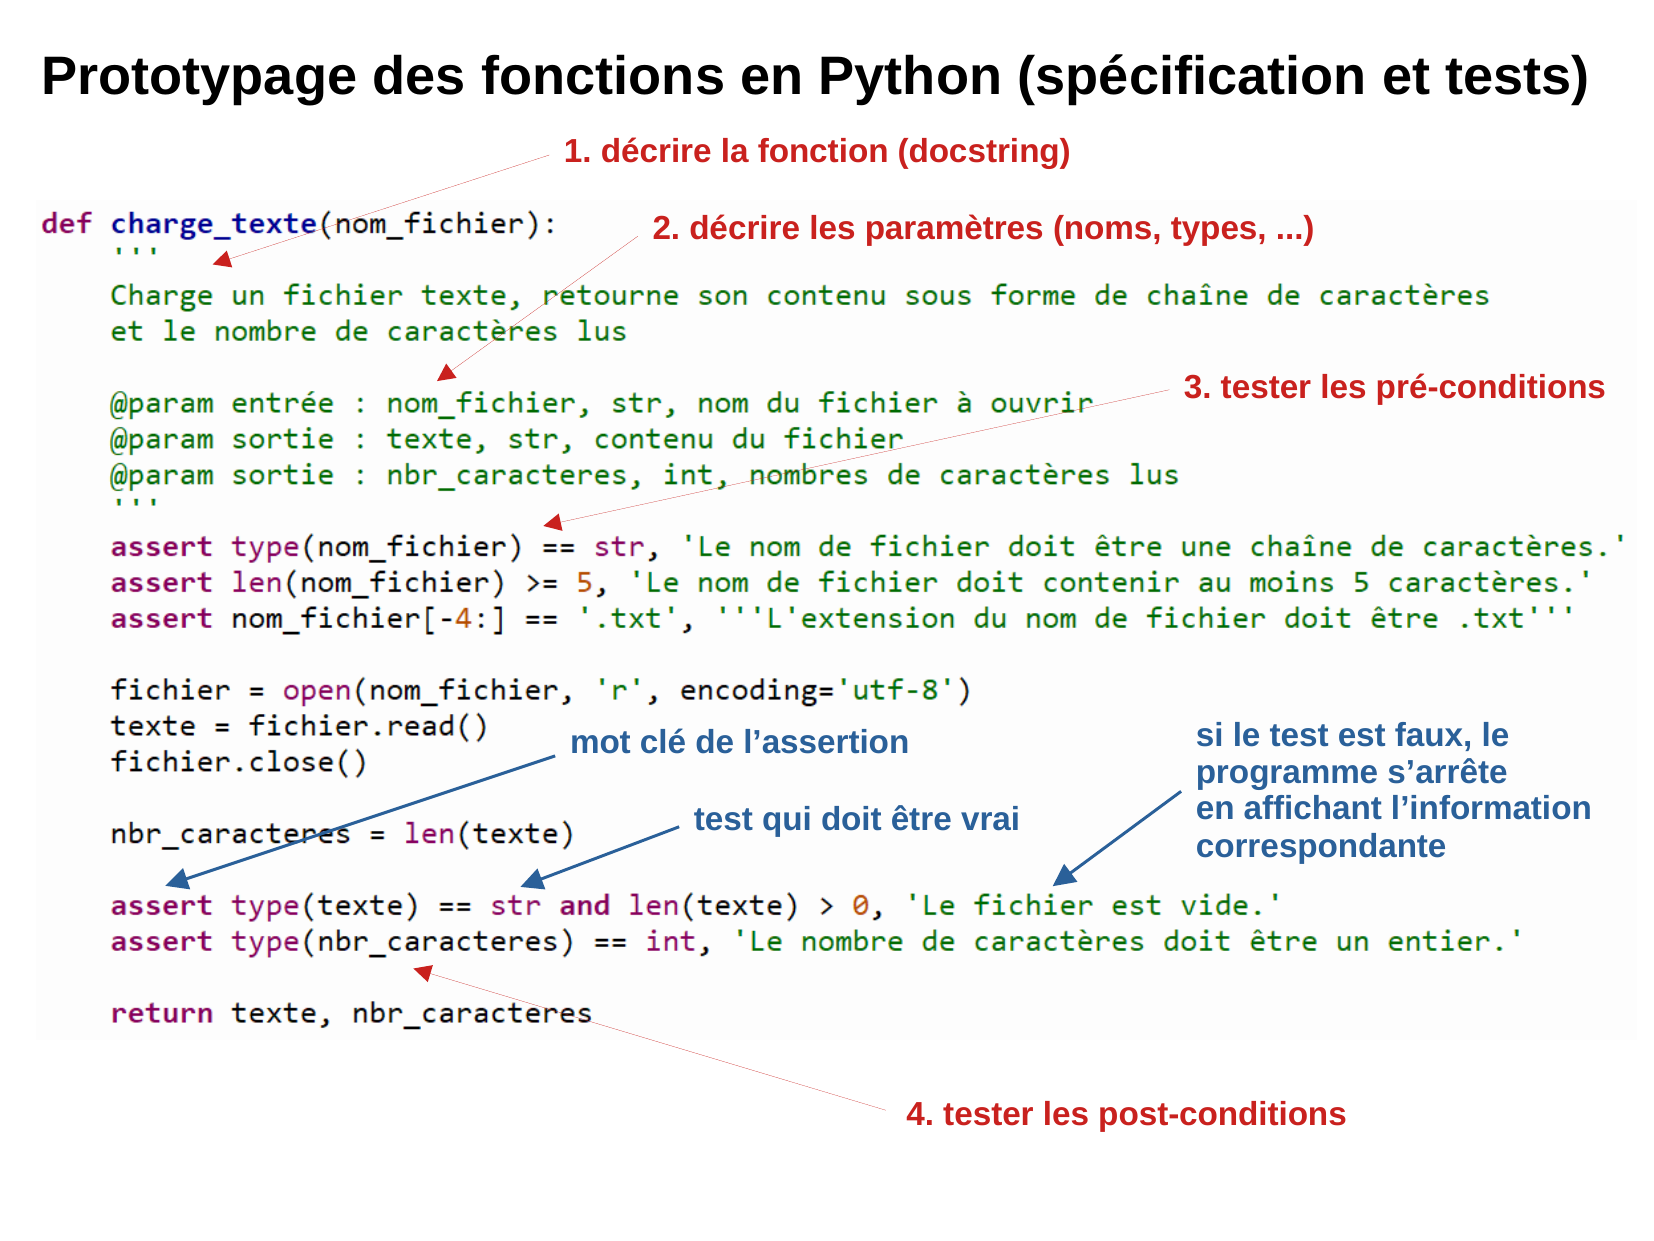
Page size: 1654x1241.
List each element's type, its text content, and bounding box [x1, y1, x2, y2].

text_box mot clé de l’assertion [555, 715, 939, 768]
picture [36, 200, 1637, 1040]
text_box 3. tester les pré-conditions [1169, 361, 1622, 414]
text_box test qui doit être vrai [679, 792, 1063, 845]
text_box Prototypage des fonctions en Python (spécification et tests) [26, 37, 1607, 115]
text_box 2. décrire les paramètres (noms, types, ...) [637, 202, 1331, 254]
text_box 4. tester les post-conditions [891, 1087, 1363, 1140]
text_box 1. décrire la fonction (docstring) [549, 125, 1087, 178]
text_box si le test est faux, le programme s’arrête en affichant l’information correspondante [1181, 708, 1654, 872]
